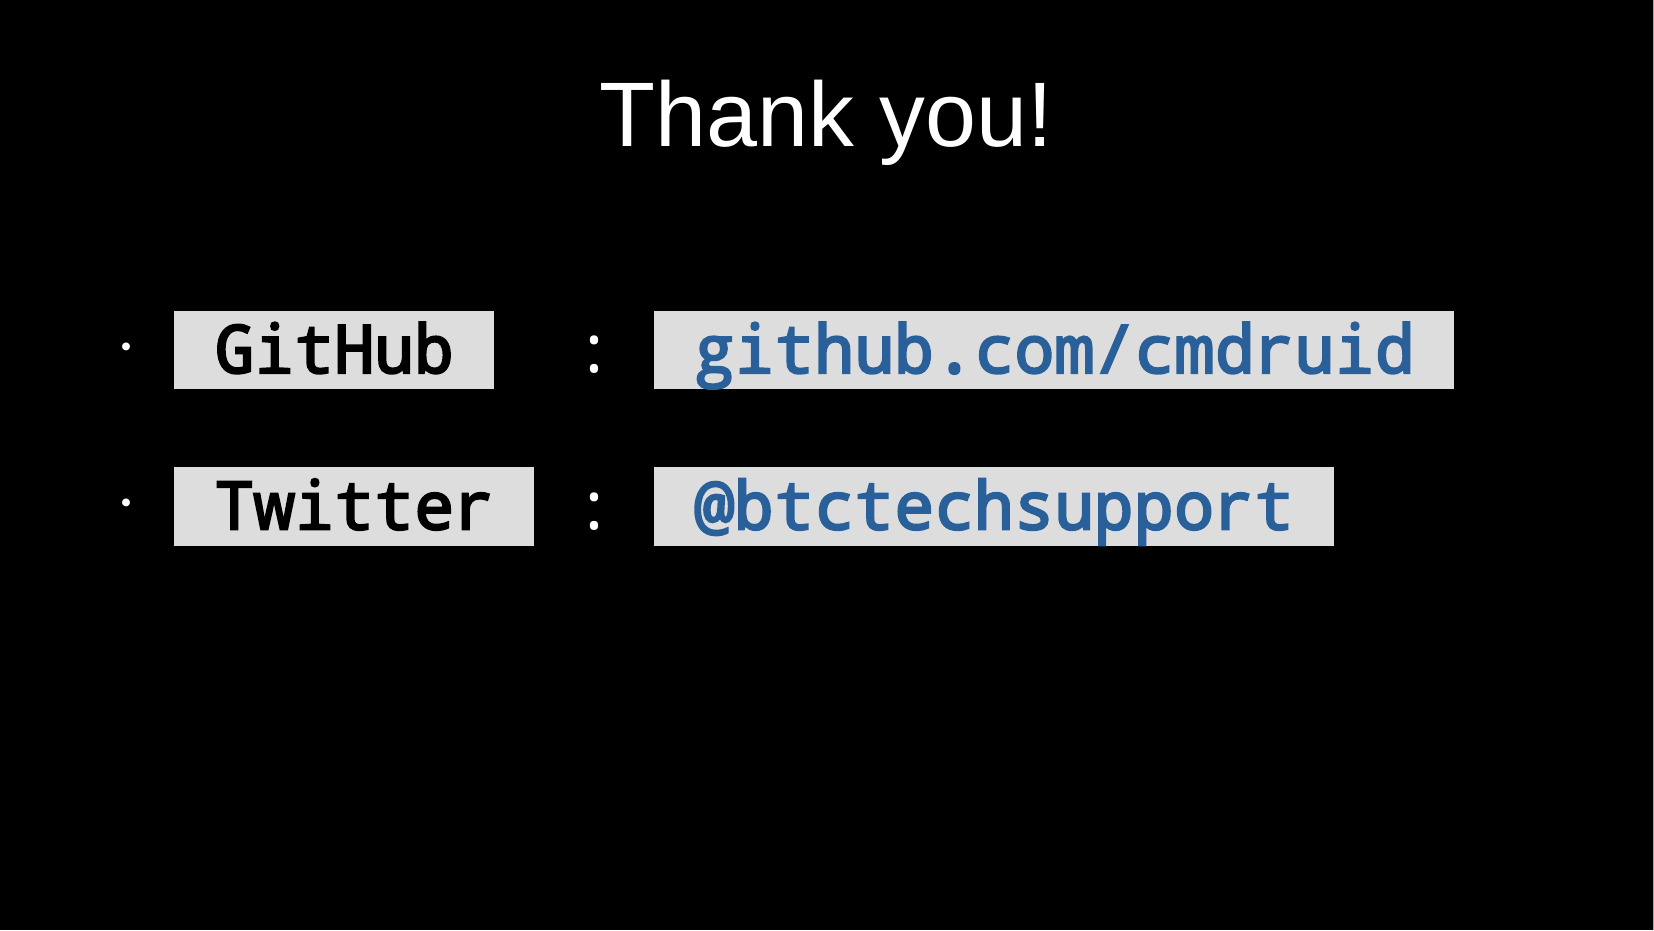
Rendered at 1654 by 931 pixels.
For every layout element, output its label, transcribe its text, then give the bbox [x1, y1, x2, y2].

list GitHub : github.com/cmdruid Twitter : @btctechsupport [88, 217, 1577, 758]
title Thank you! [82, 37, 1571, 193]
